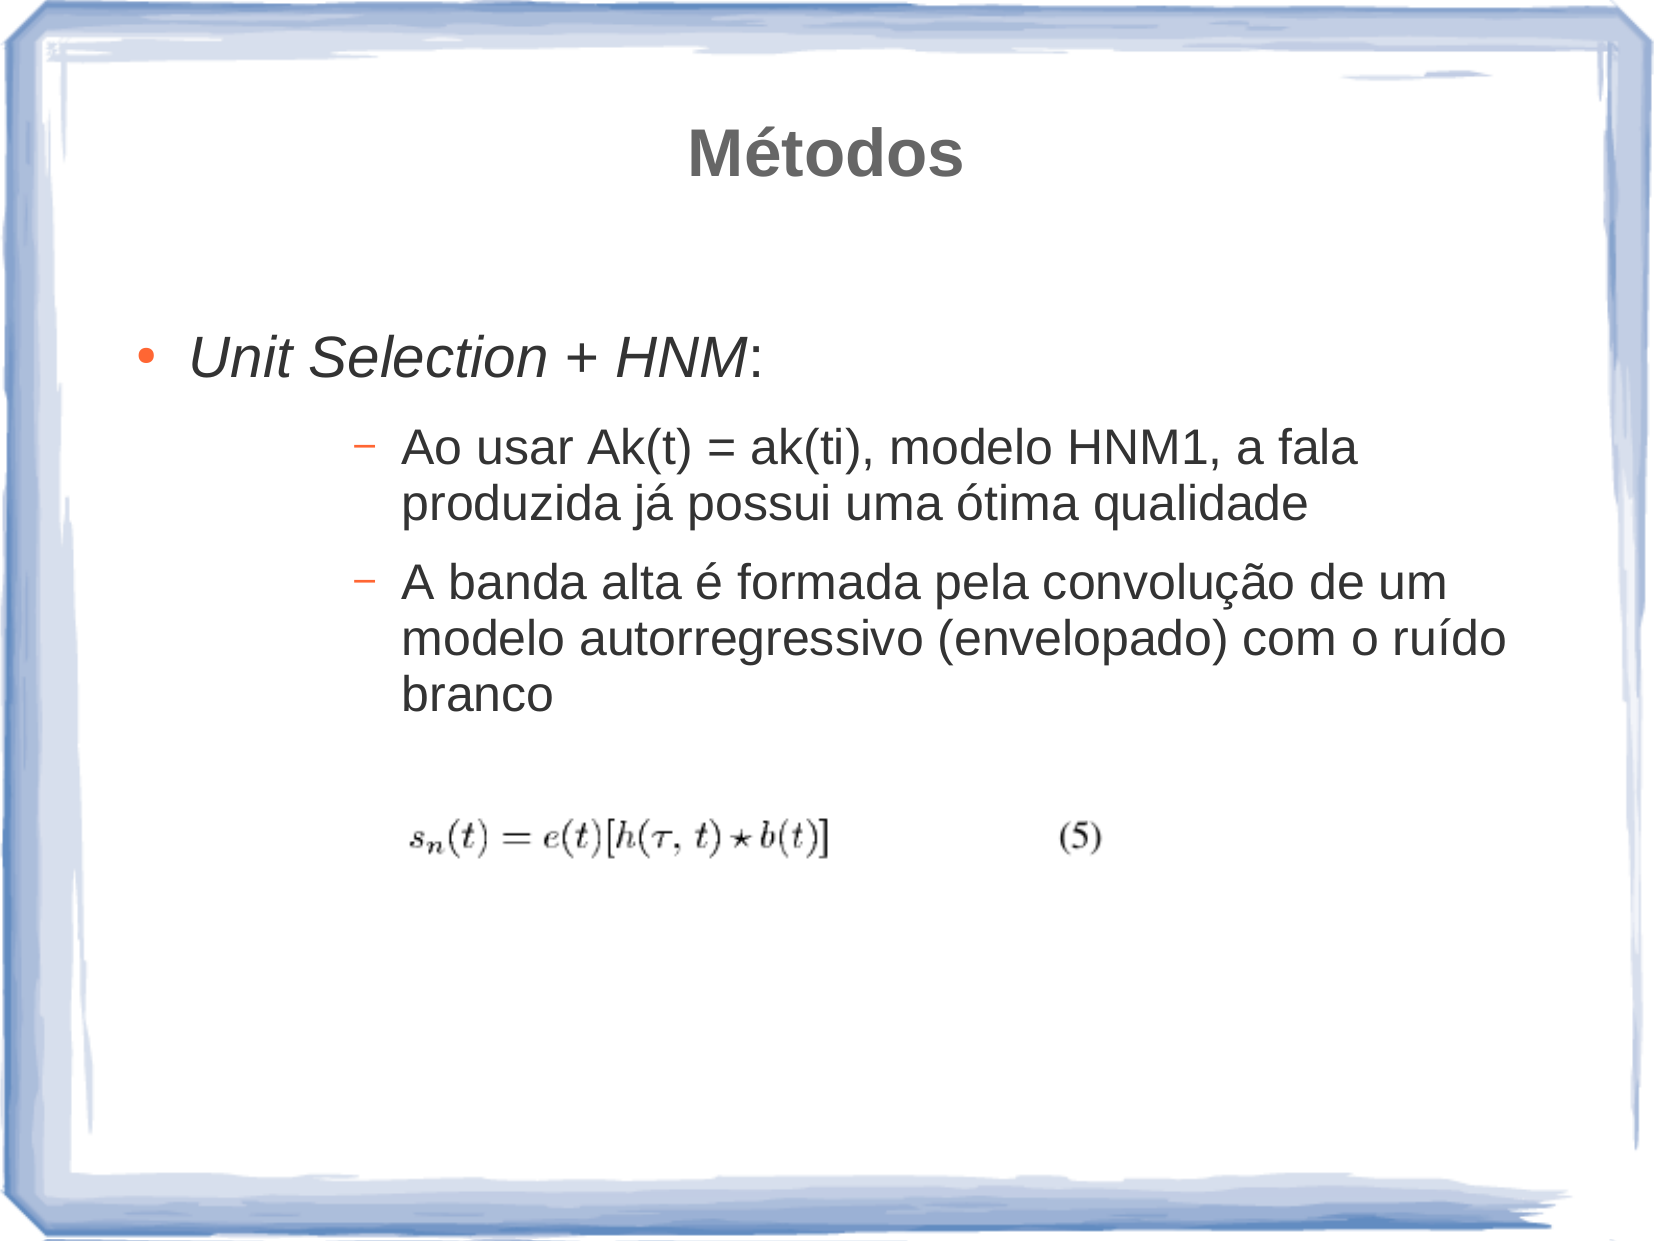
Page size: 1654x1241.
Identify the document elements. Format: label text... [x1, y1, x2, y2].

list Unit Selection + HNM: Ao usar Ak(t) = ak(ti), modelo HNM1, a fala produzida já possui uma ótima qualidade A banda alta é formada pela convolução de um modelo autorregressivo (envelopado) com o ruído branco [118, 324, 1571, 1045]
title Métodos [82, 49, 1571, 257]
picture [0, 0, 1654, 1241]
